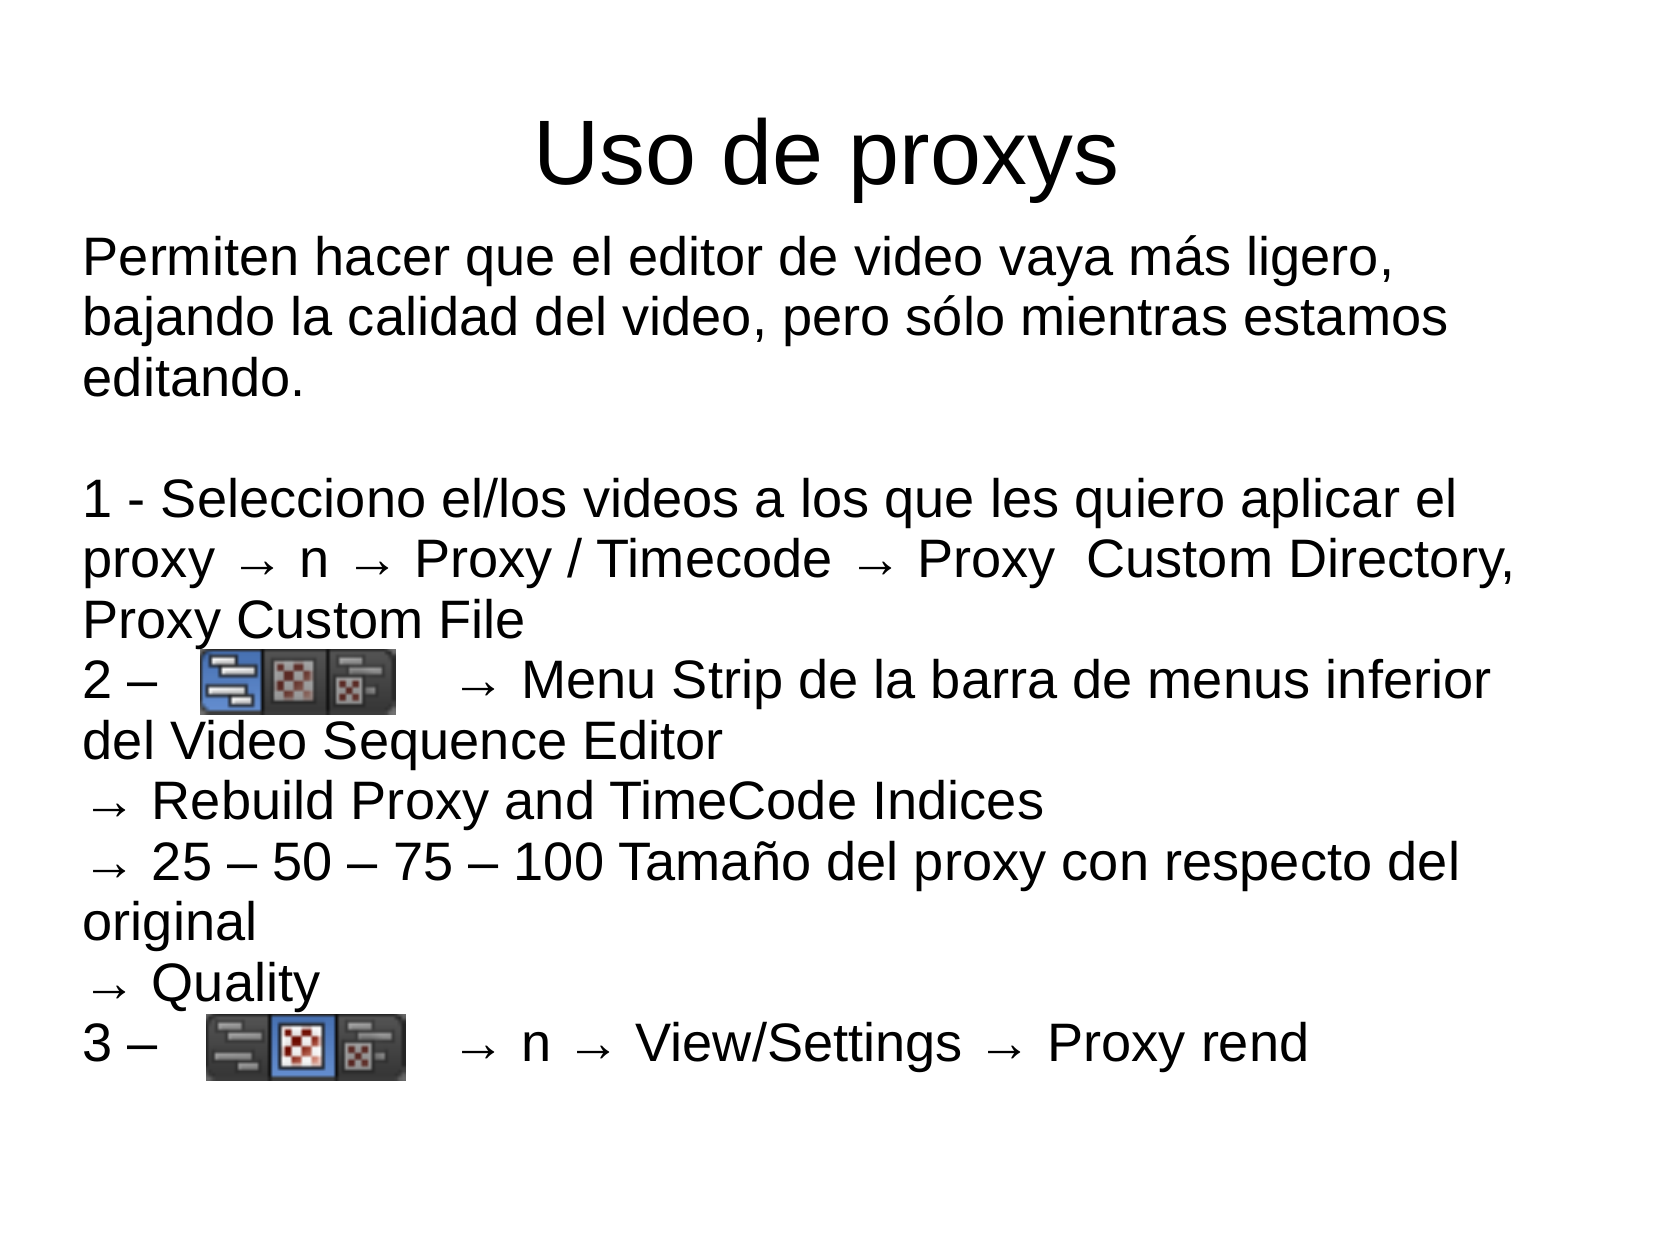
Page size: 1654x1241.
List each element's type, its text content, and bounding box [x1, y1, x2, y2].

picture [200, 649, 396, 715]
title Uso de proxys [82, 49, 1571, 225]
subtitle Permiten hacer que el editor de video vaya más ligero, bajando la calidad del video, pero sólo mientras estamos editando. 1 - Selecciono el/los videos a los que les quiero aplicar el proxy → n → Proxy / Timecode → Proxy Custom Directory, Proxy Custom File 2 – → Menu Strip de la barra de menus inferior del Video Sequence Editor → Rebuild Proxy and TimeCode Indices → 25 – 50 – 75 – 100 Tamaño del proxy con respecto del original → Quality 3 – → n → View/Settings → Proxy rend [82, 225, 1571, 1074]
picture [206, 1014, 406, 1081]
